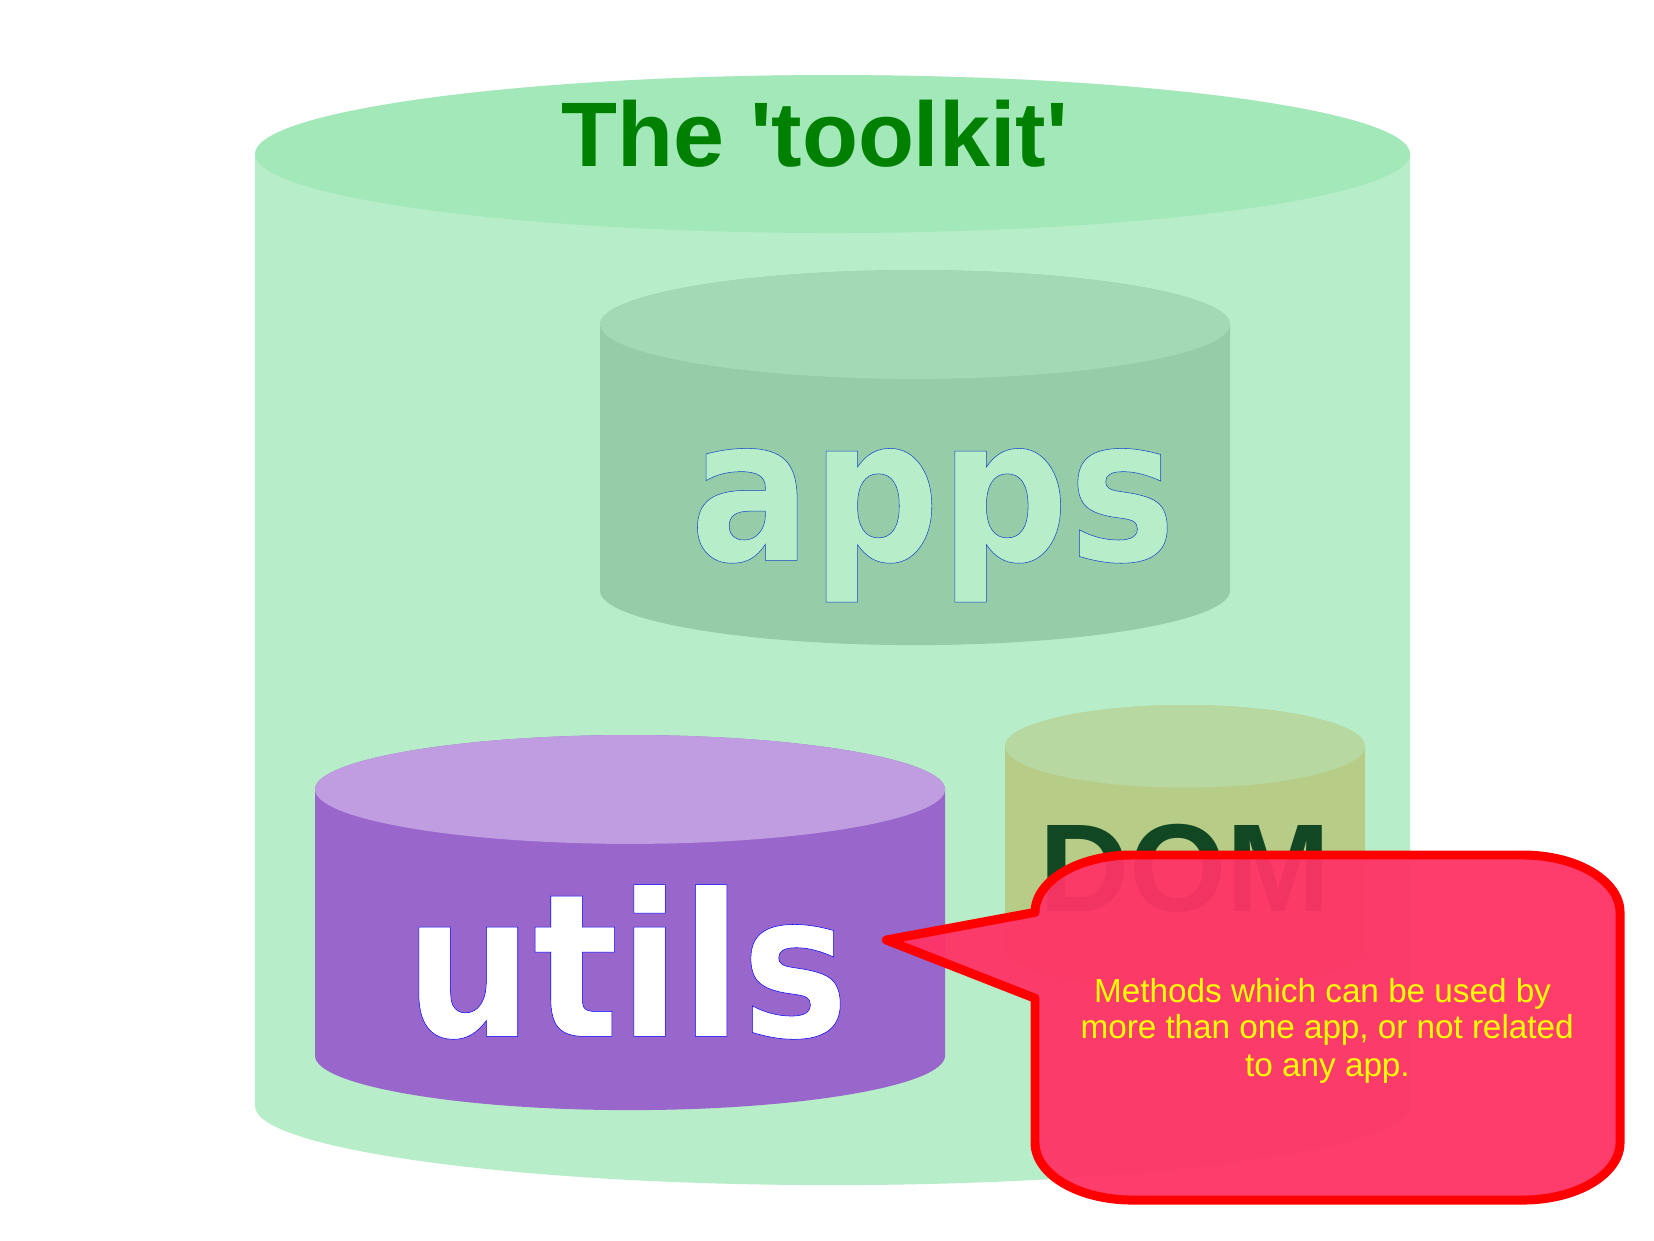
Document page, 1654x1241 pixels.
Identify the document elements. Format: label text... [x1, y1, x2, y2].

text_box [255, 155, 1411, 1186]
text_box utils [390, 843, 865, 1126]
title The 'toolkit' [465, 58, 1166, 211]
text_box Methods which can be used by more than one app, or not related to any app. [886, 855, 1621, 1201]
